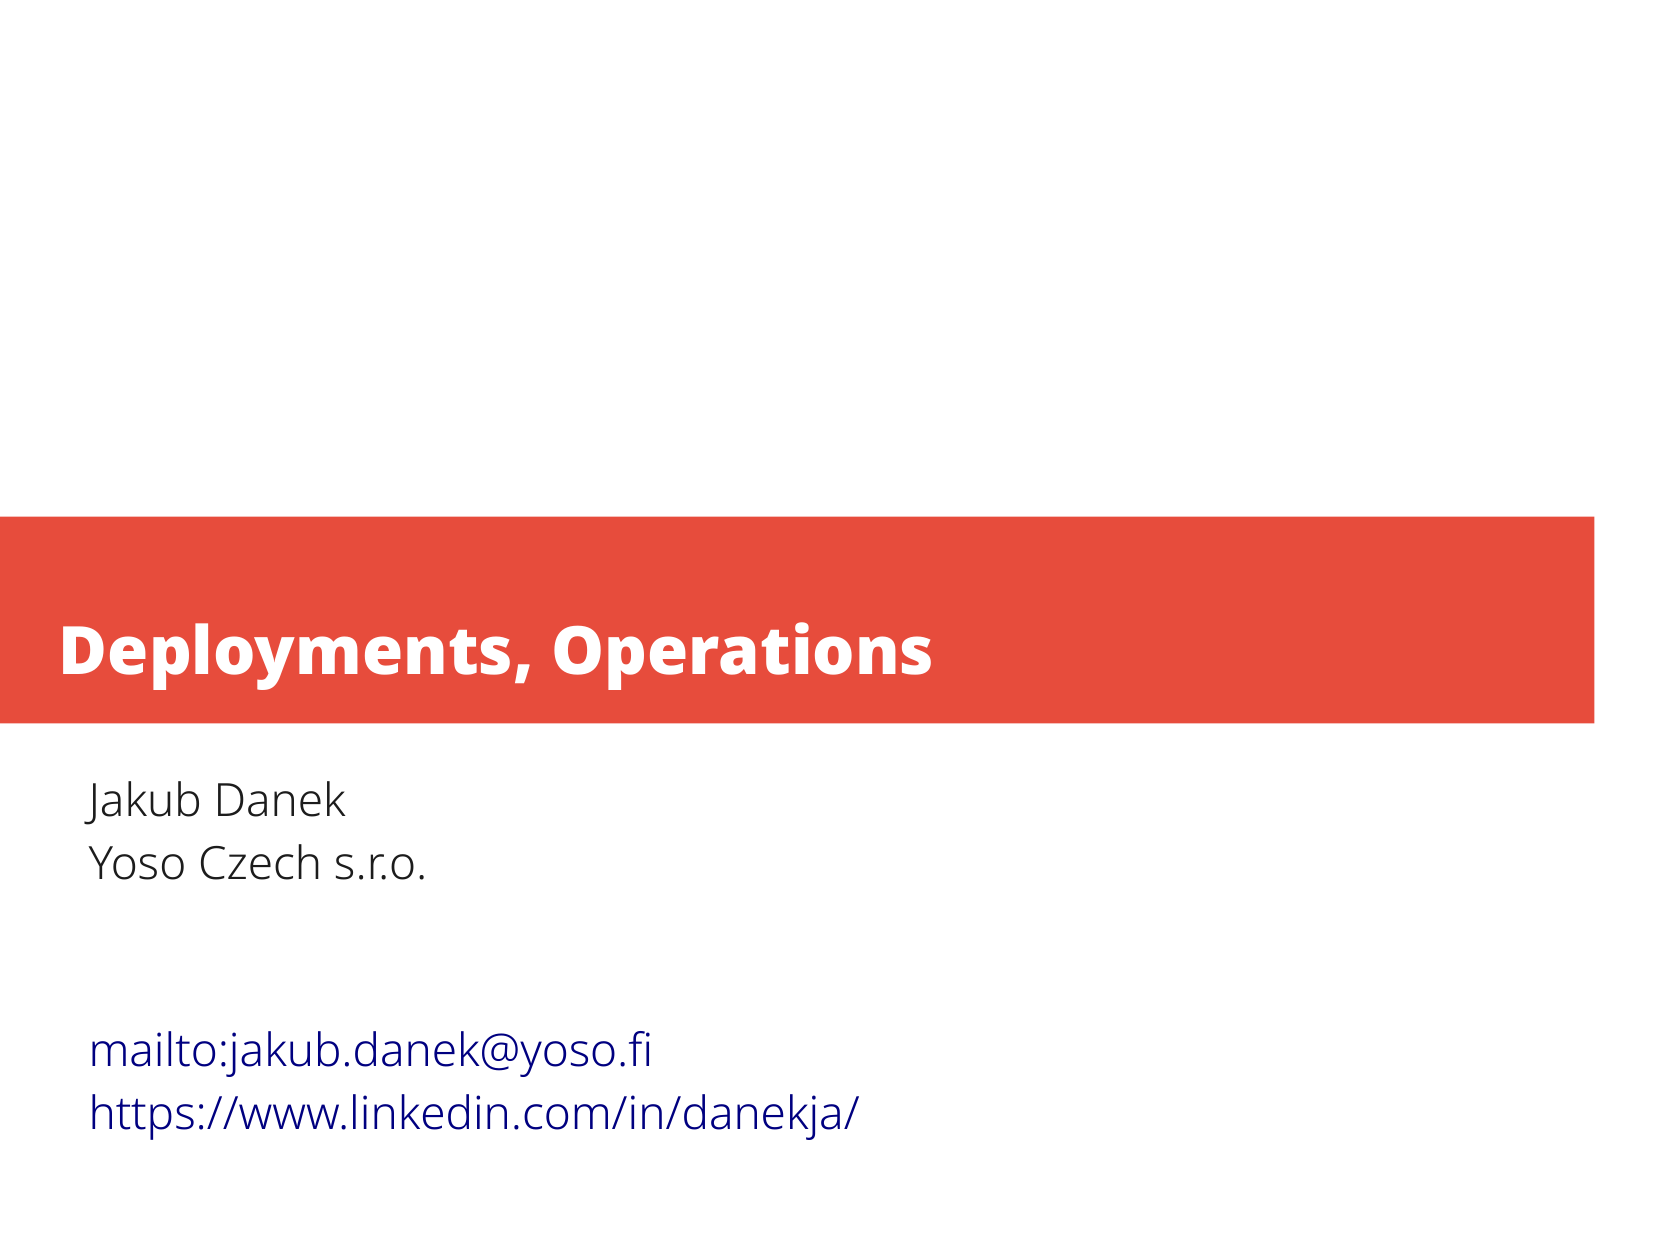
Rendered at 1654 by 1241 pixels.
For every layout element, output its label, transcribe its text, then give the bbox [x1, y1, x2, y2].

subtitle Jakub Danek Yoso Czech s.r.o. mailto:jakub.danek@yoso.fi https://www.linkedin.com/in/danekja/ [88, 767, 1595, 1182]
title Deployments, Operations [59, 546, 1595, 694]
